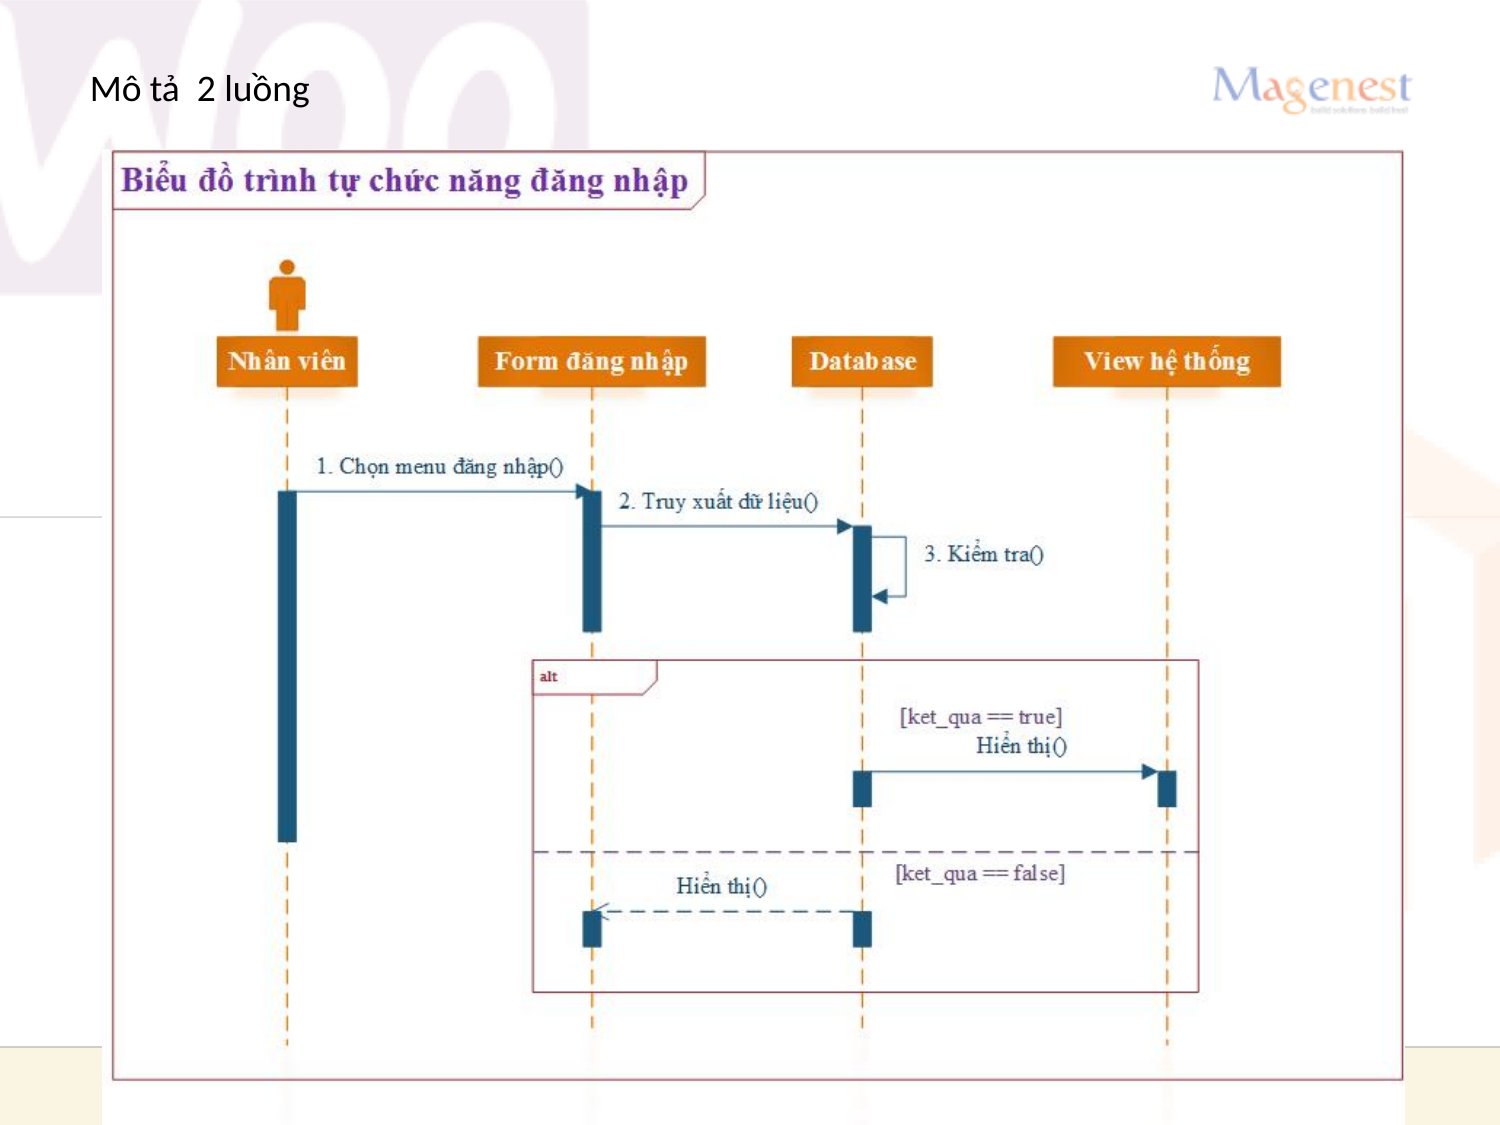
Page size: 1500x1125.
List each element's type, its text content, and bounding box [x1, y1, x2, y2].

text_box Mô tả 2 luồng [75, 0, 1425, 180]
picture [0, 0, 1500, 1125]
